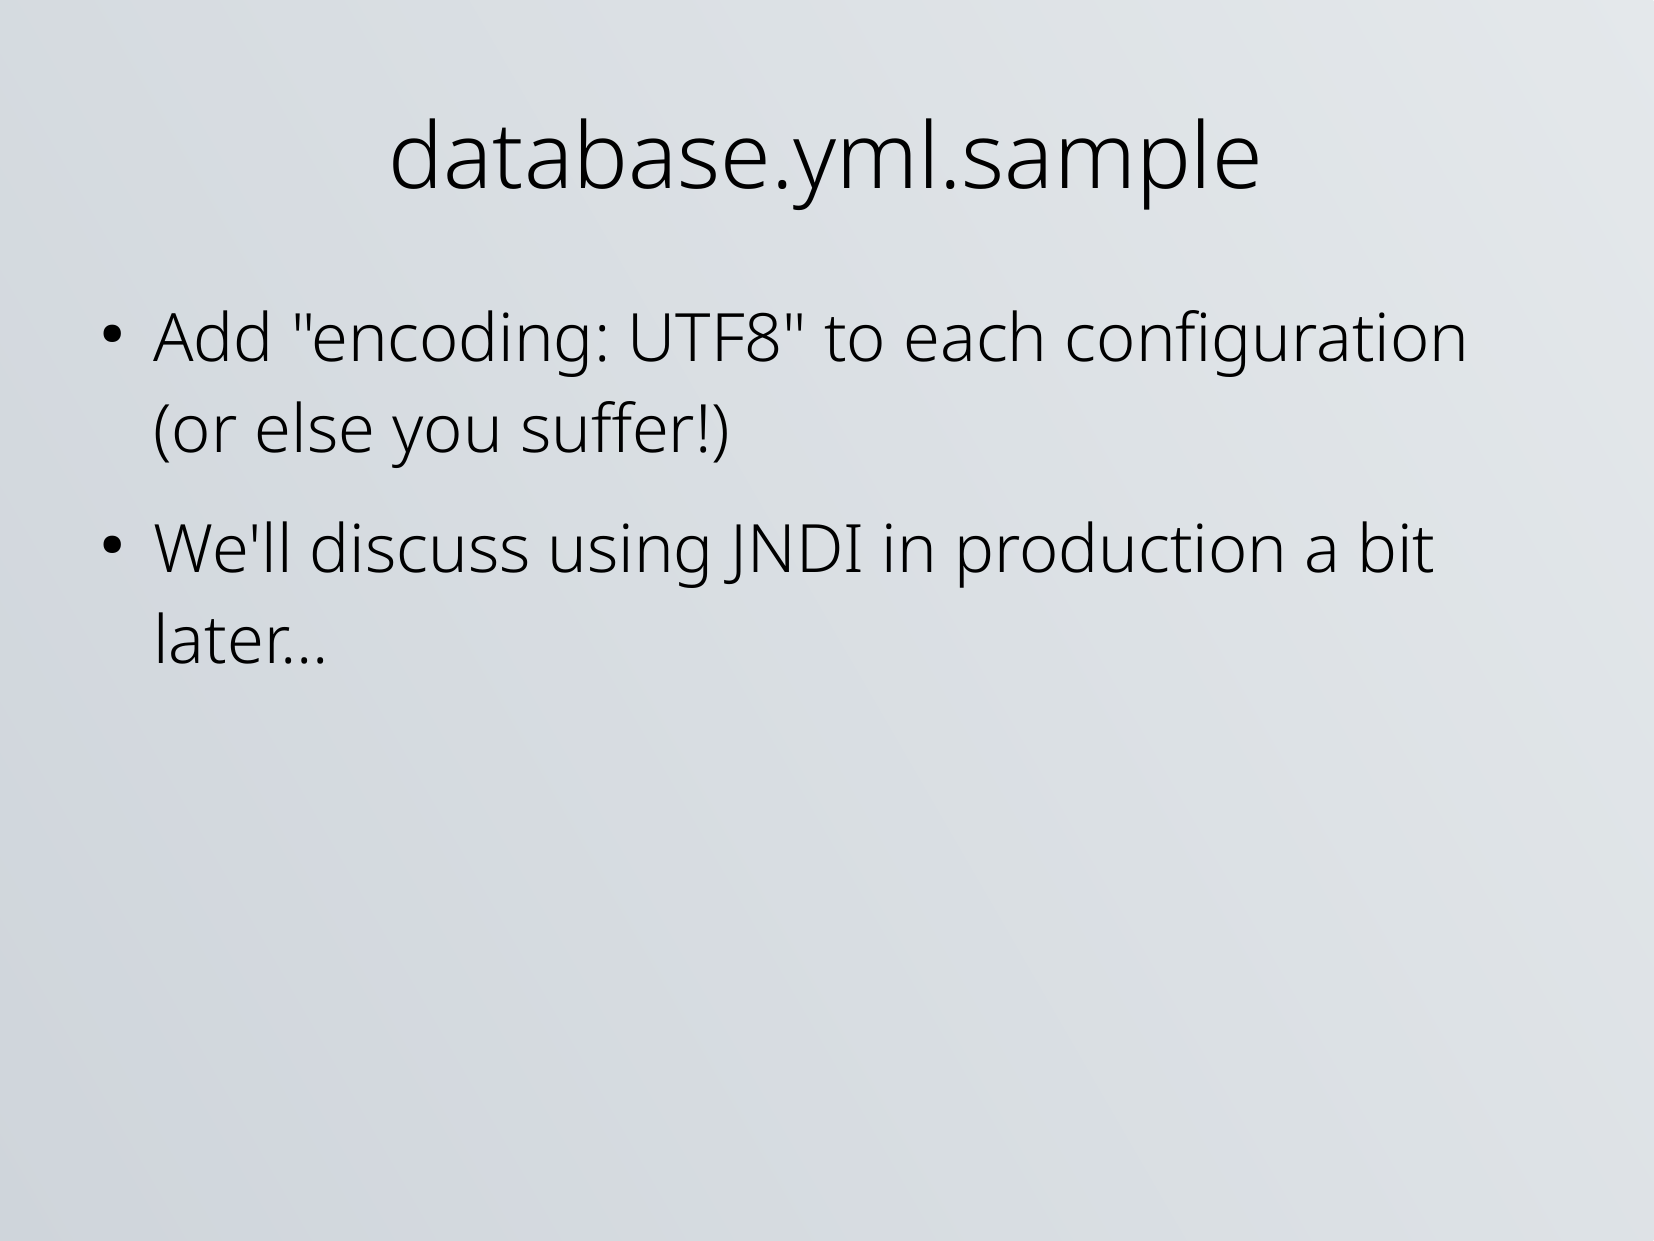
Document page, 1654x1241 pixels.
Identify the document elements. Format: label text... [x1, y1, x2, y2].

list Add "encoding: UTF8" to each configuration (or else you suffer!) We'll discuss using JNDI in production a bit later... [82, 290, 1571, 1109]
title database.yml.sample [82, 49, 1571, 257]
